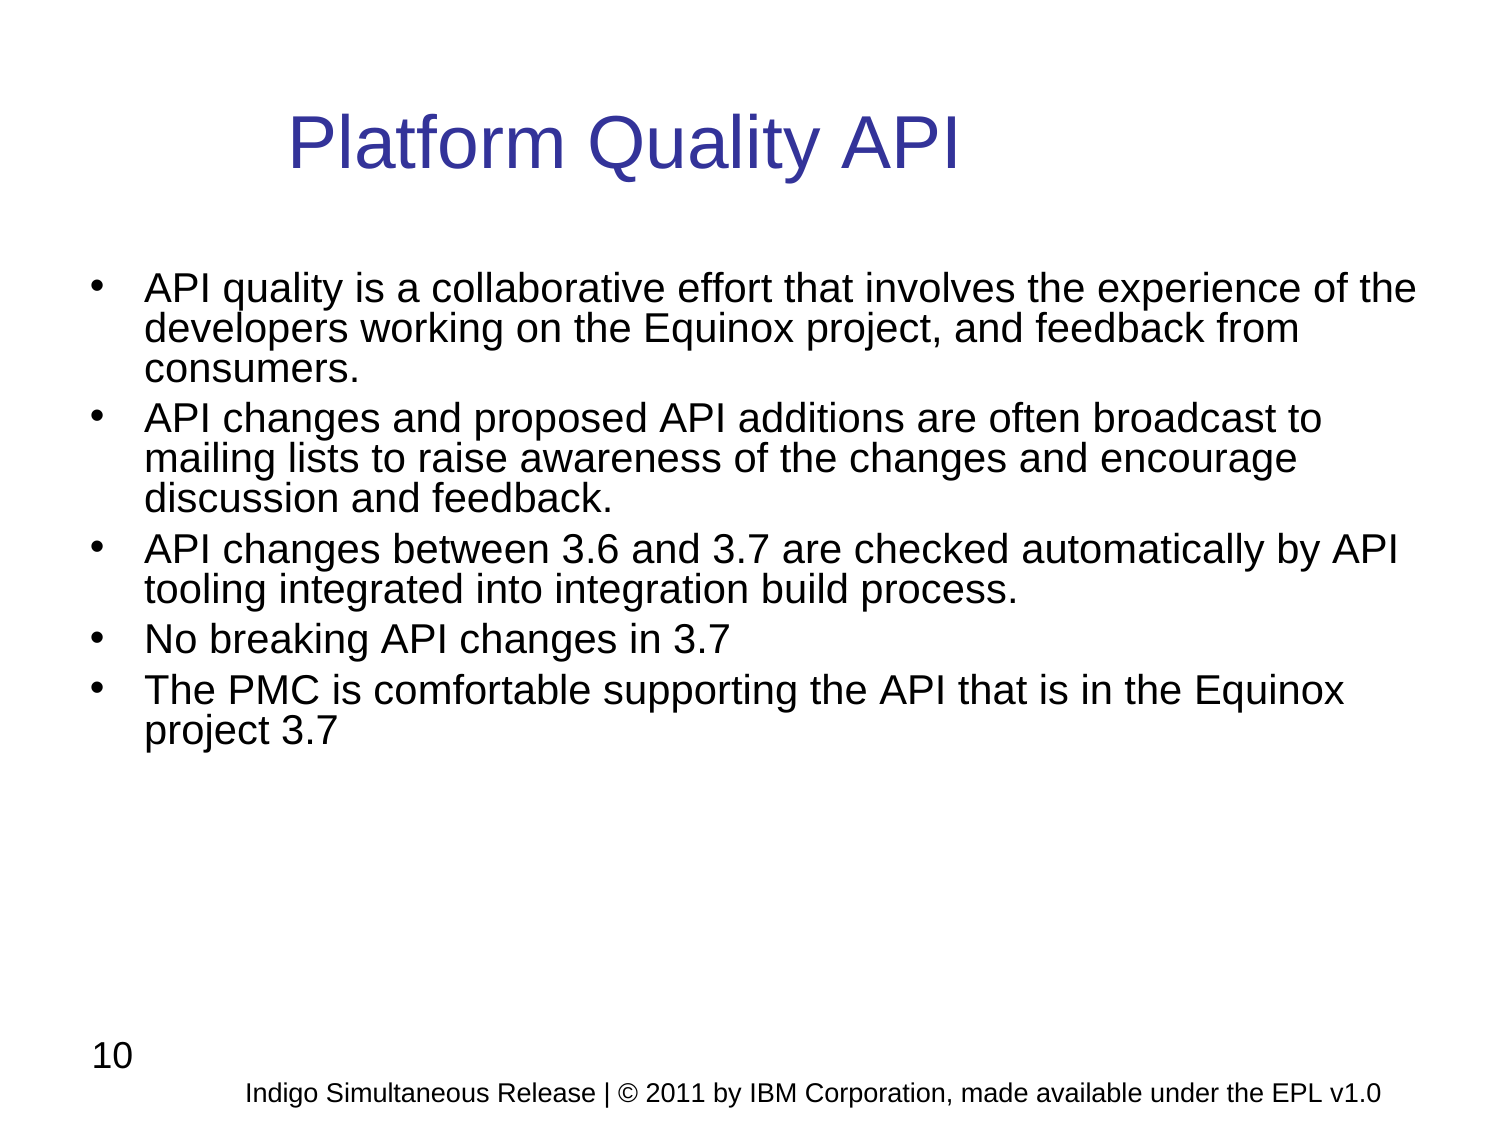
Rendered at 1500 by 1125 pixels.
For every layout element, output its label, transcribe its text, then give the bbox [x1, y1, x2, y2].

list API quality is a collaborative effort that involves the experience of the developers working on the Equinox project, and feedback from consumers. API changes and proposed API additions are often broadcast to mailing lists to raise awareness of the changes and encourage discussion and feedback. API changes between 3.6 and 3.7 are checked automatically by API tooling integrated into integration build process. No breaking API changes in 3.7 The PMC is comfortable supporting the API that is in the Equinox project 3.7 [74, 262, 1475, 1005]
title Platform Quality API [74, 45, 1176, 233]
